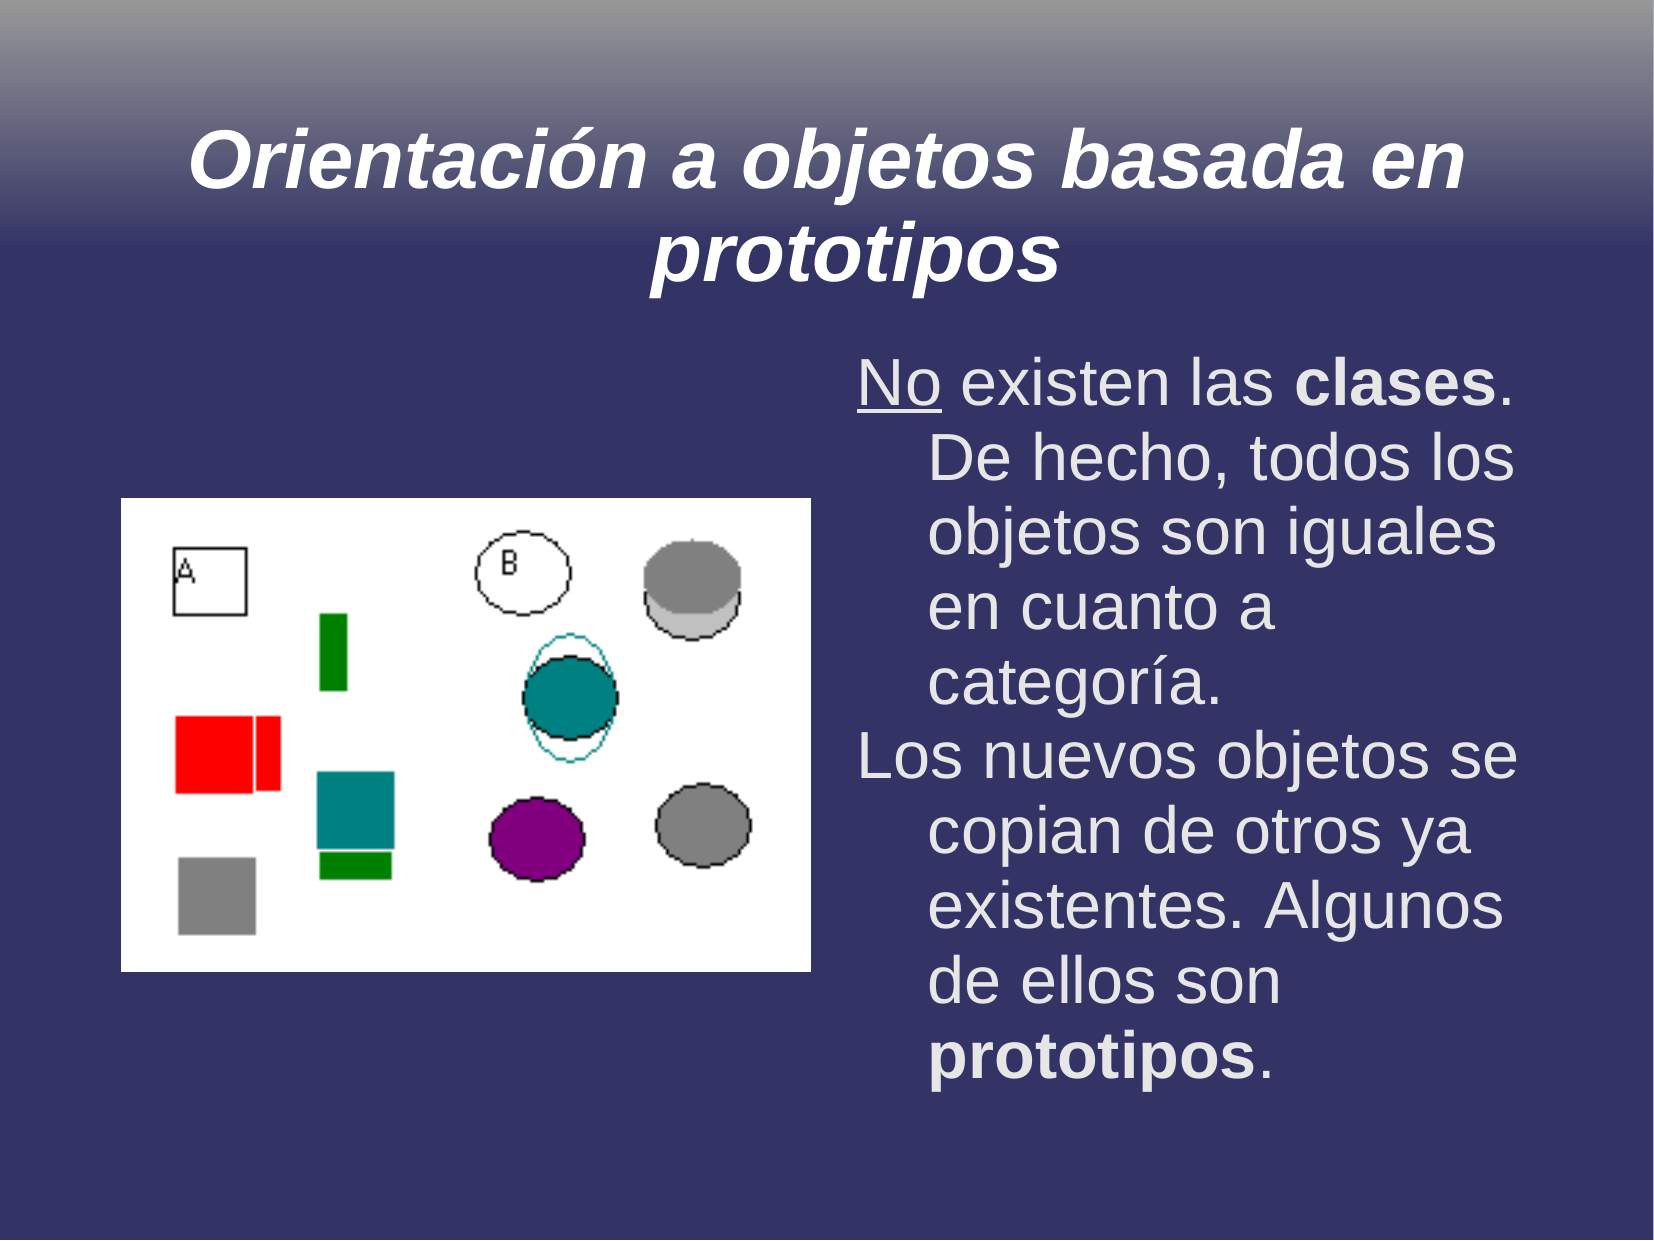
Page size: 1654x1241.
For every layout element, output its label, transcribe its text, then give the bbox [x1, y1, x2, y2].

picture [121, 498, 811, 972]
title Orientación a objetos basada en prototipos [121, 102, 1534, 311]
list No existen las clases. De hecho, todos los objetos son iguales en cuanto a categoría. Los nuevos objetos se copian de otros ya existentes. Algunos de ellos son prototipos. [845, 344, 1535, 1127]
